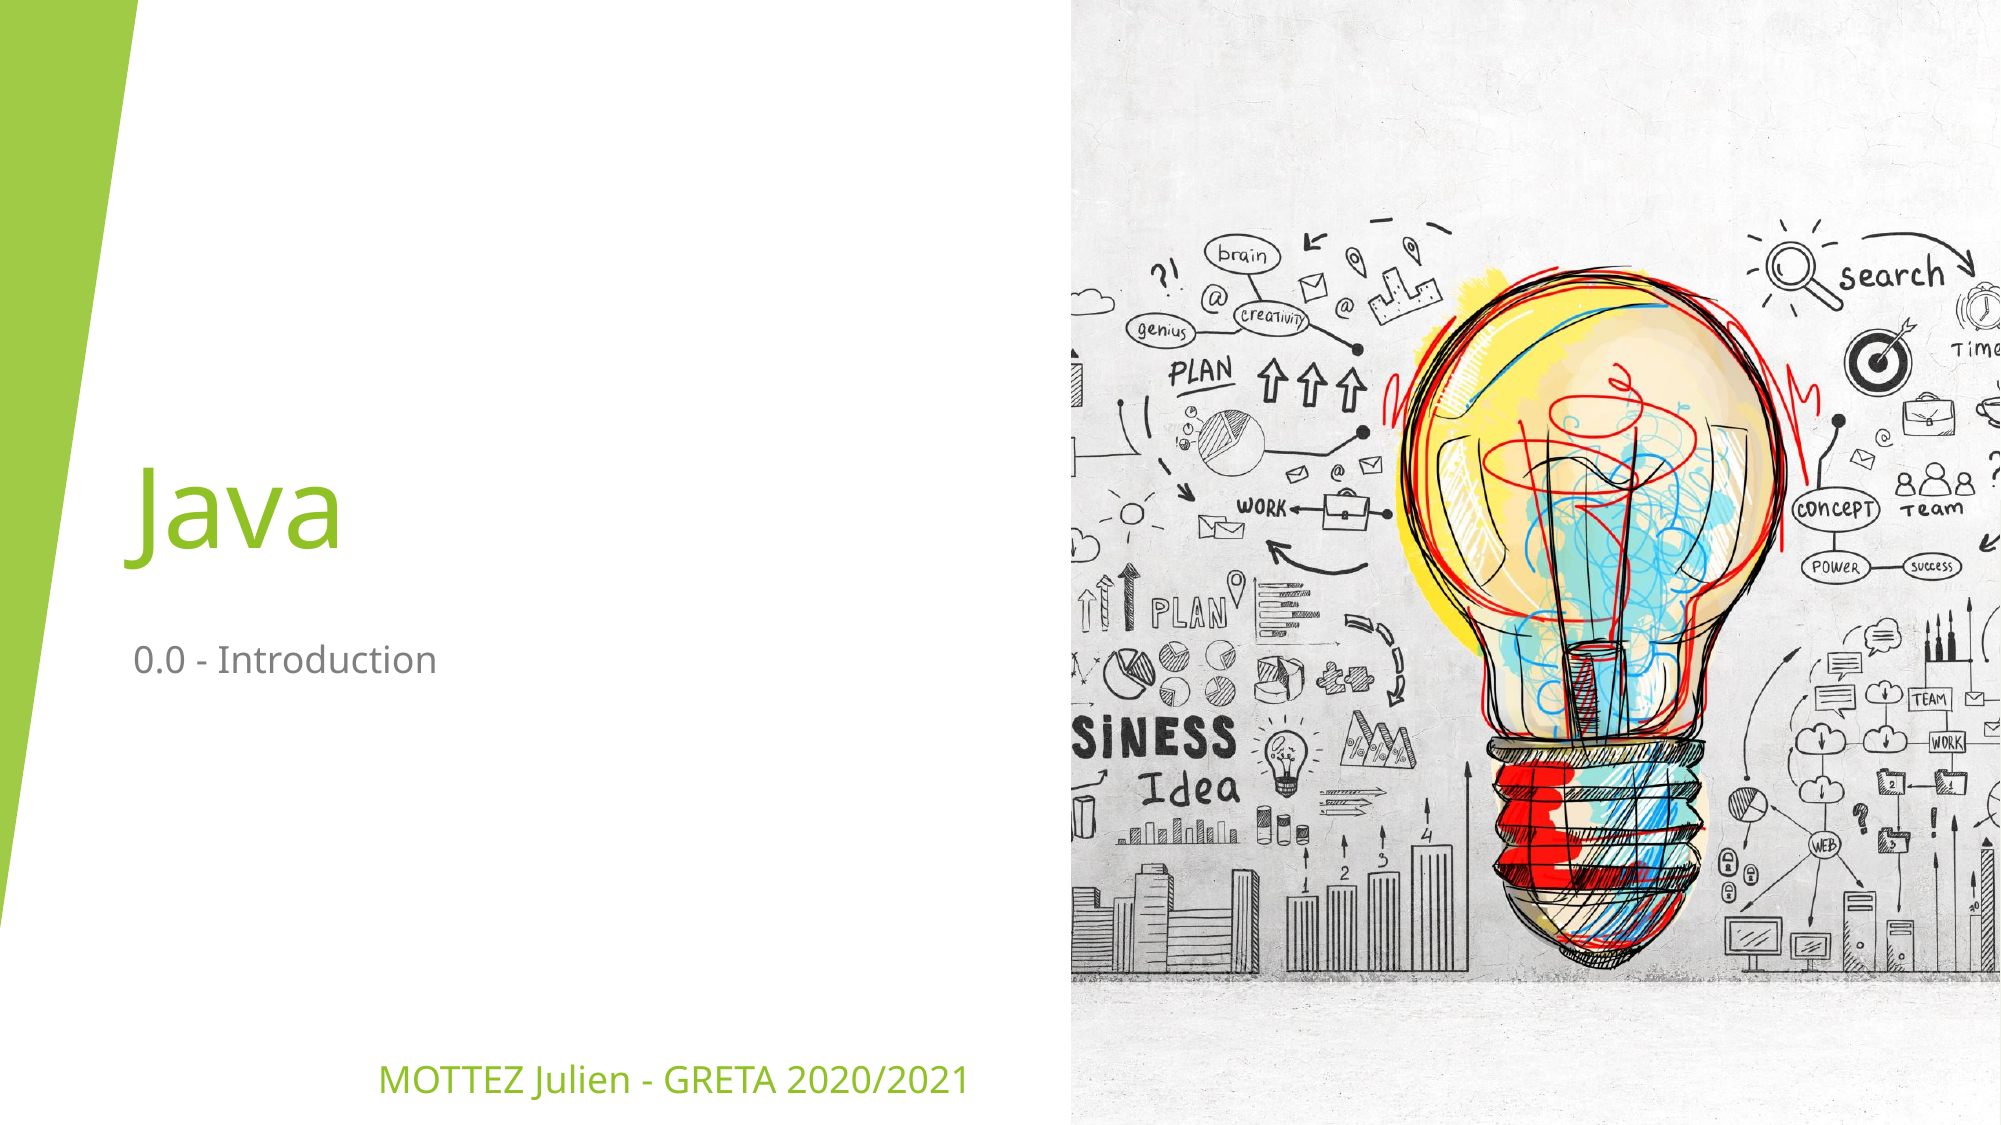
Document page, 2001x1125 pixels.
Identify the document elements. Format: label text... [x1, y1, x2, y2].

text_box MOTTEZ Julien - GRETA 2020/2021 [362, 1006, 1072, 1109]
text_box 0.0 - Introduction [118, 628, 941, 947]
picture [1071, 0, 2000, 1125]
title Java [118, 118, 941, 579]
